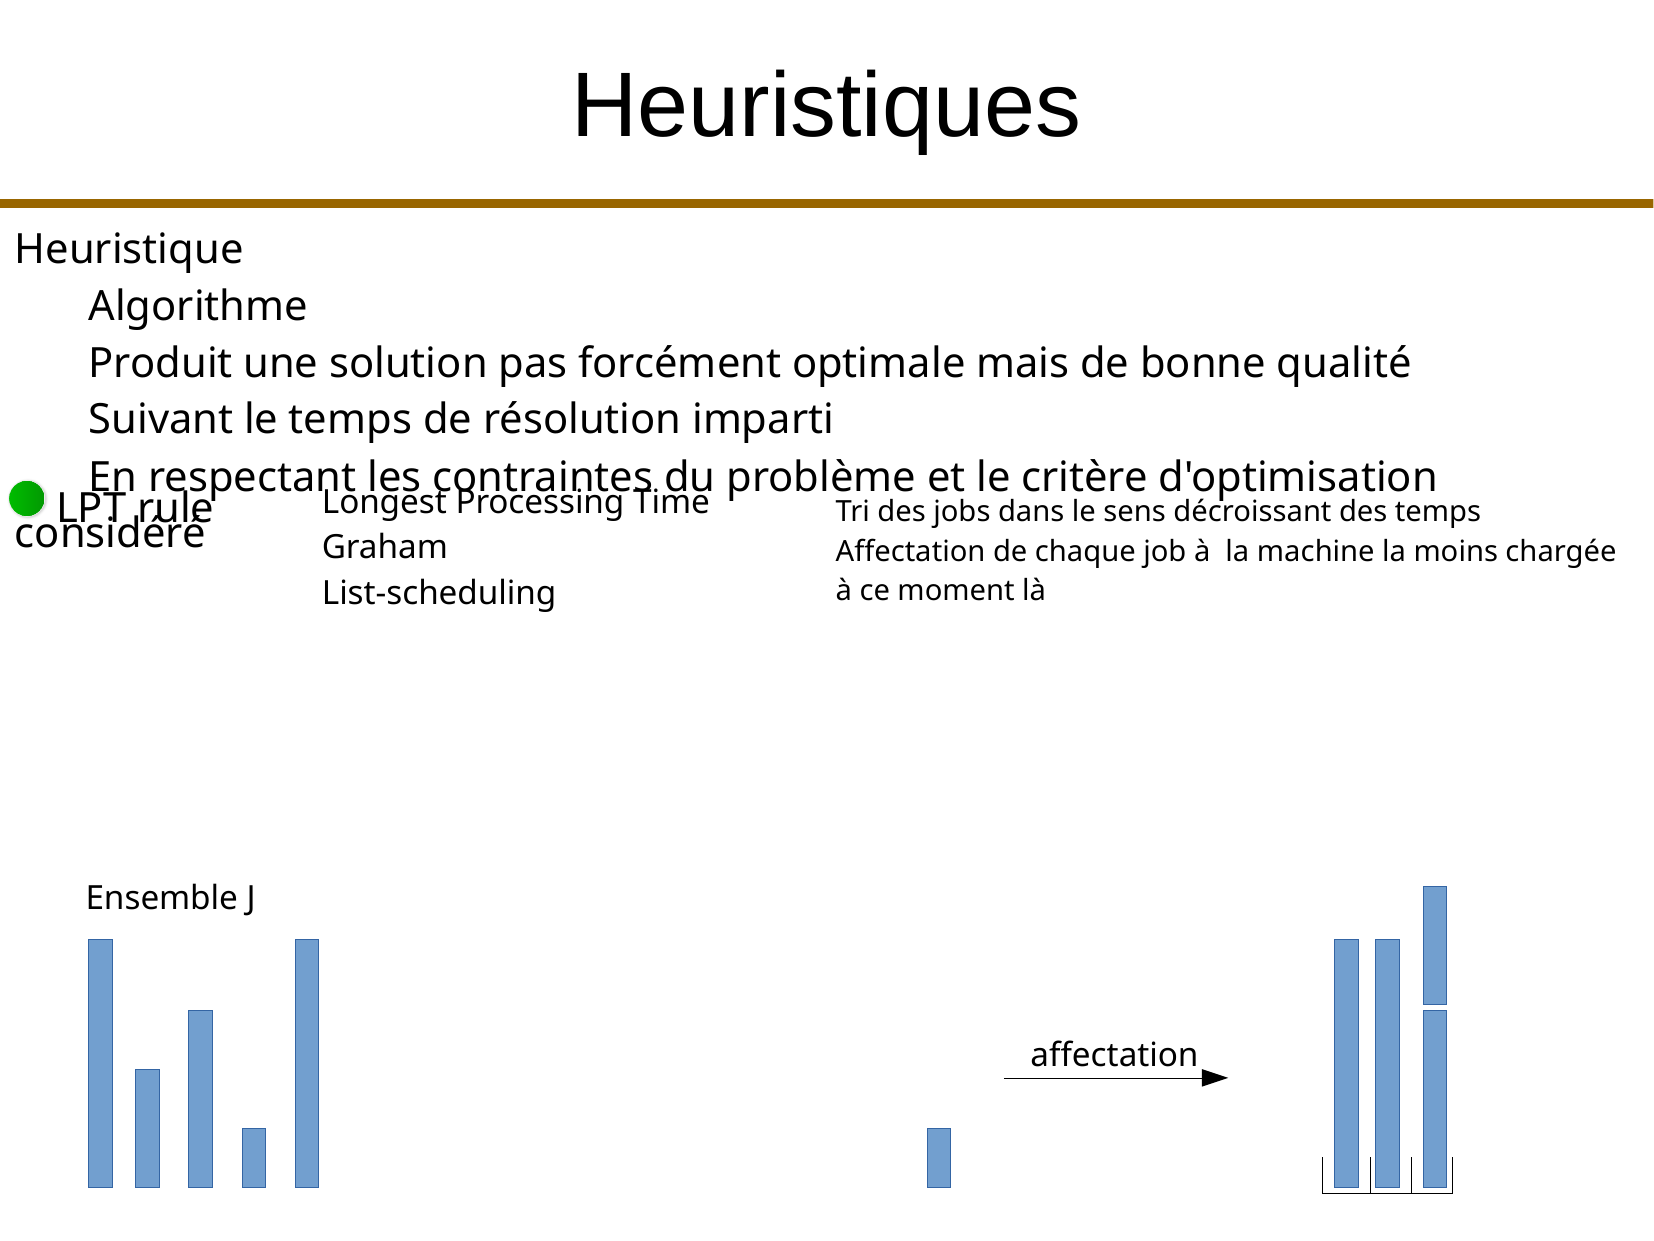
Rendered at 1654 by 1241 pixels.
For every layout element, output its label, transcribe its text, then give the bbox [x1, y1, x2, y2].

text_box Longest Processing Time Graham List-scheduling [307, 470, 810, 603]
text_box [295, 939, 319, 1188]
text_box [135, 1069, 160, 1188]
text_box [188, 1010, 213, 1188]
text_box Tri des jobs dans le sens décroissant des temps Affectation de chaque job à la machine la moins chargée à ce moment là [820, 482, 1654, 621]
text_box LPT rule [41, 470, 272, 534]
text_box [1423, 886, 1447, 1005]
text_box Ensemble J [70, 866, 331, 920]
text_box [1423, 1010, 1447, 1188]
title Heuristiques [82, 34, 1571, 174]
text_box [242, 1128, 266, 1188]
text_box [1334, 939, 1359, 1188]
text_box [1375, 939, 1400, 1188]
text_box affectation [1015, 1023, 1217, 1078]
picture [6, 478, 50, 521]
text_box [88, 939, 113, 1188]
text_box Heuristique Algorithme Produit une solution pas forcément optimale mais de bonne qualité Suivant le temps de résolution imparti En respectant les contraintes du problème et le critère d'optimisation considéré [0, 210, 1654, 465]
text_box [927, 1128, 951, 1188]
